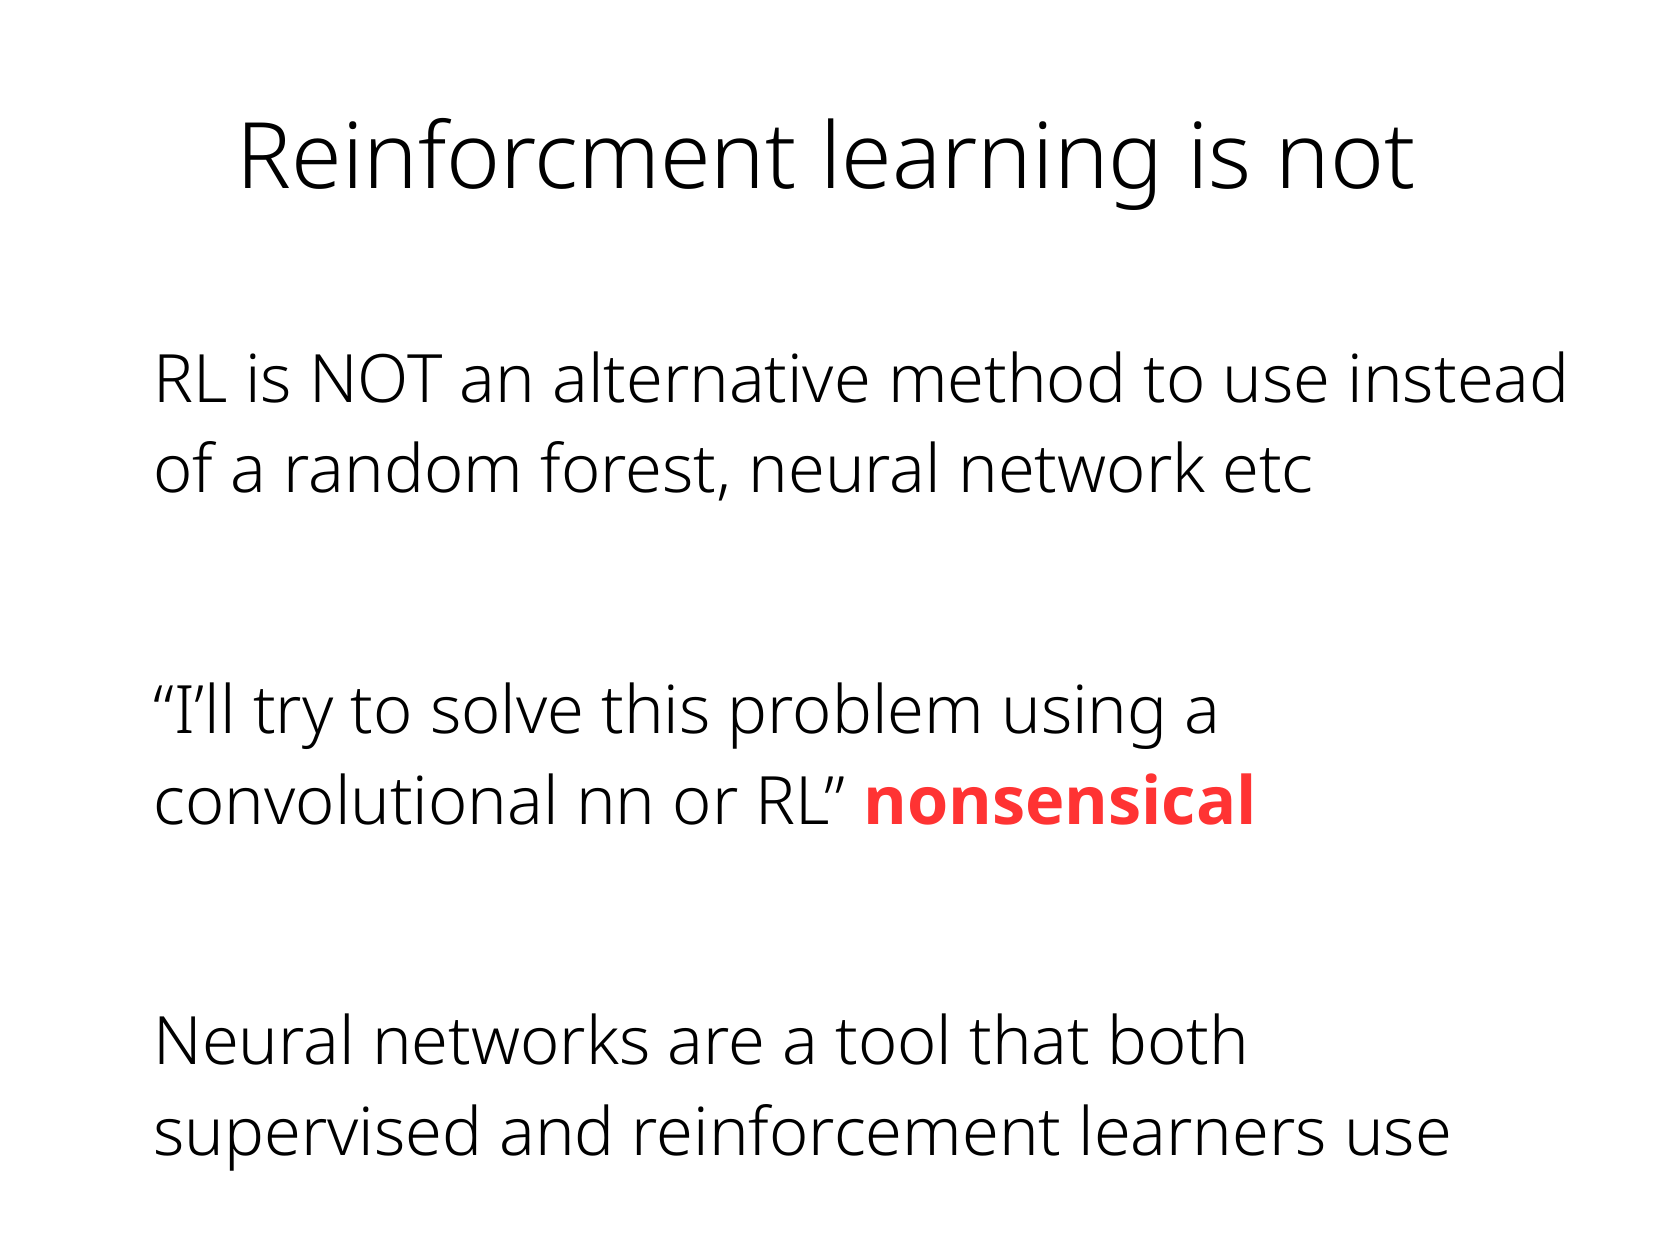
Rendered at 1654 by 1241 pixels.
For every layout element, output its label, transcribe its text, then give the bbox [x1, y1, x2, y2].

title Reinforcment learning is not [82, 49, 1571, 257]
list RL is NOT an alternative method to use instead of a random forest, neural network etc “I’ll try to solve this problem using a convolutional nn or RL” nonsensical Neural networks are a tool that both supervised and reinforcement learners use [82, 330, 1571, 1182]
